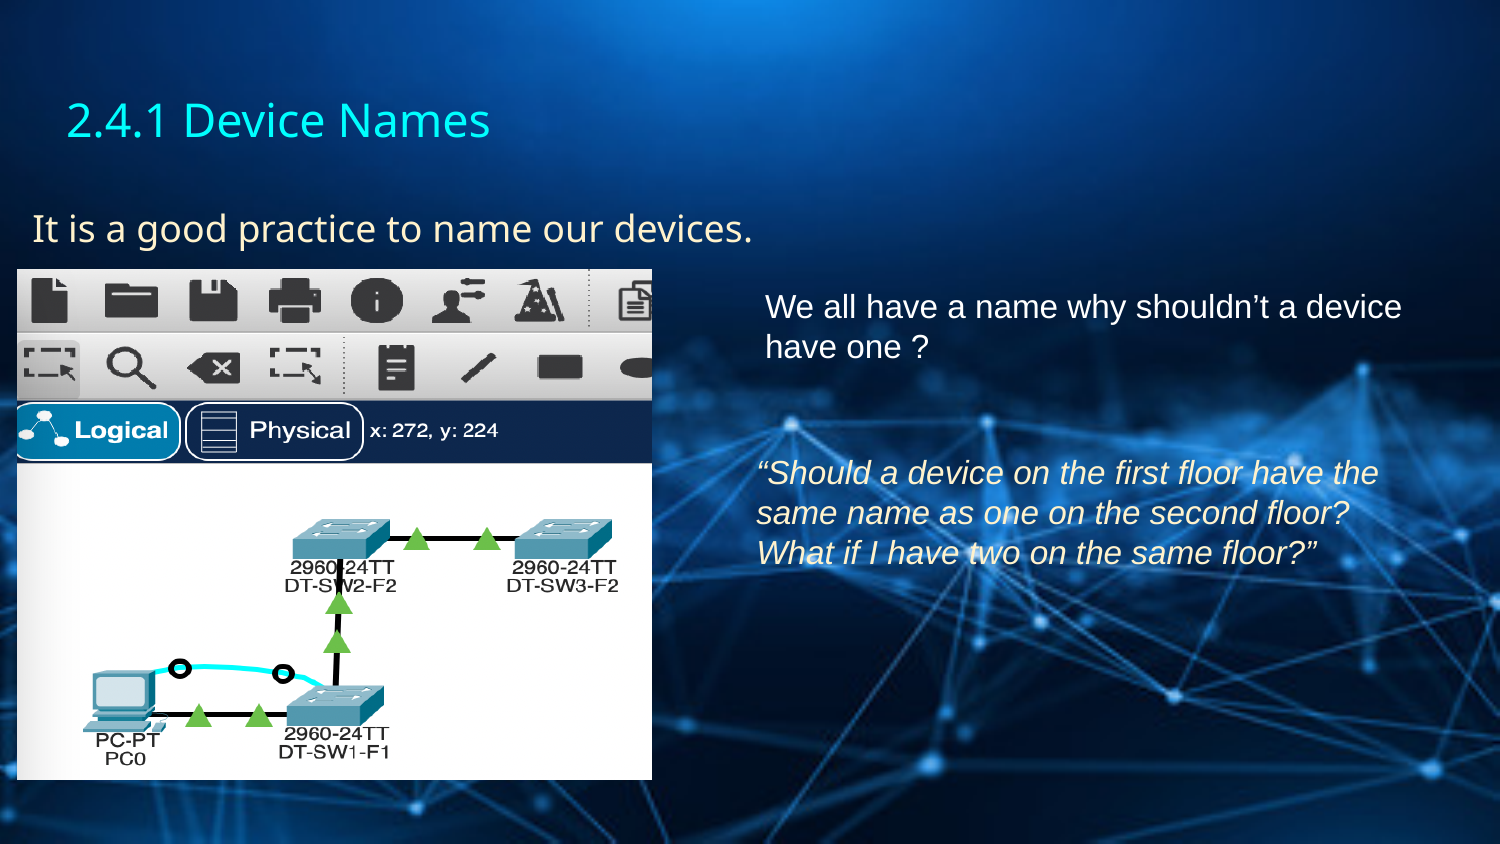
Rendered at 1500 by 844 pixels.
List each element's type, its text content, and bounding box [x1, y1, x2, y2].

text_box “Should a device on the first floor have the same name as one on the second floor? What if I have two on the same floor?” [741, 436, 1404, 587]
title 2.4.1 Device Names [51, 72, 1449, 167]
list It is a good practice to name our devices. [17, 179, 1415, 281]
picture [0, 0, 1500, 844]
text_box We all have a name why shouldn’t a device have one ? [750, 269, 1486, 380]
